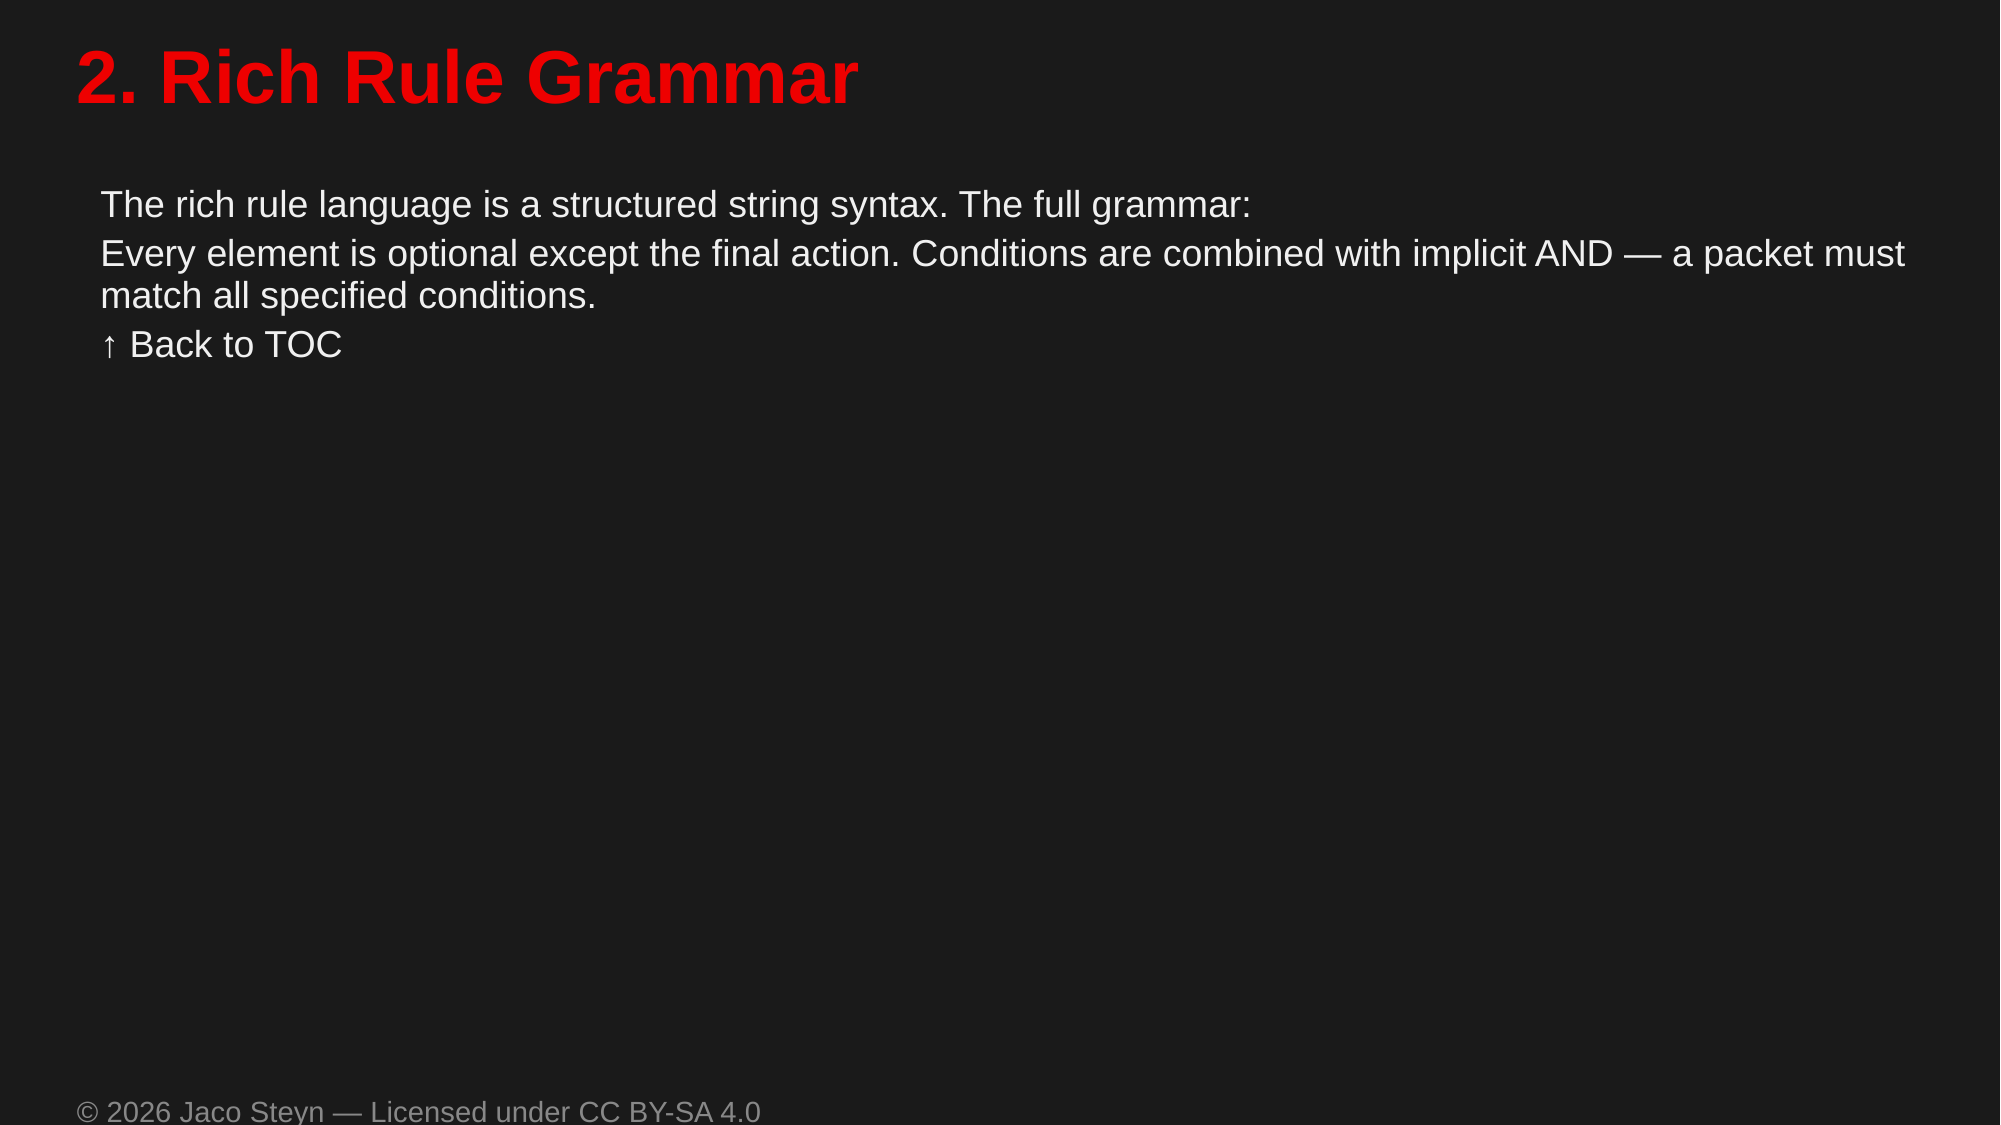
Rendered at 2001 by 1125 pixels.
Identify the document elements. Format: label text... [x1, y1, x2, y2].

text_box The rich rule language is a structured string syntax. The full grammar: Every element is optional except the final action. Conditions are combined with implicit AND — a packet must match all specified conditions. ↑ Back to TOC [59, 171, 1942, 1083]
text_box © 2026 Jaco Steyn — Licensed under CC BY-SA 4.0 [59, 1083, 1942, 1120]
text_box 2. Rich Rule Grammar [59, 23, 1942, 154]
